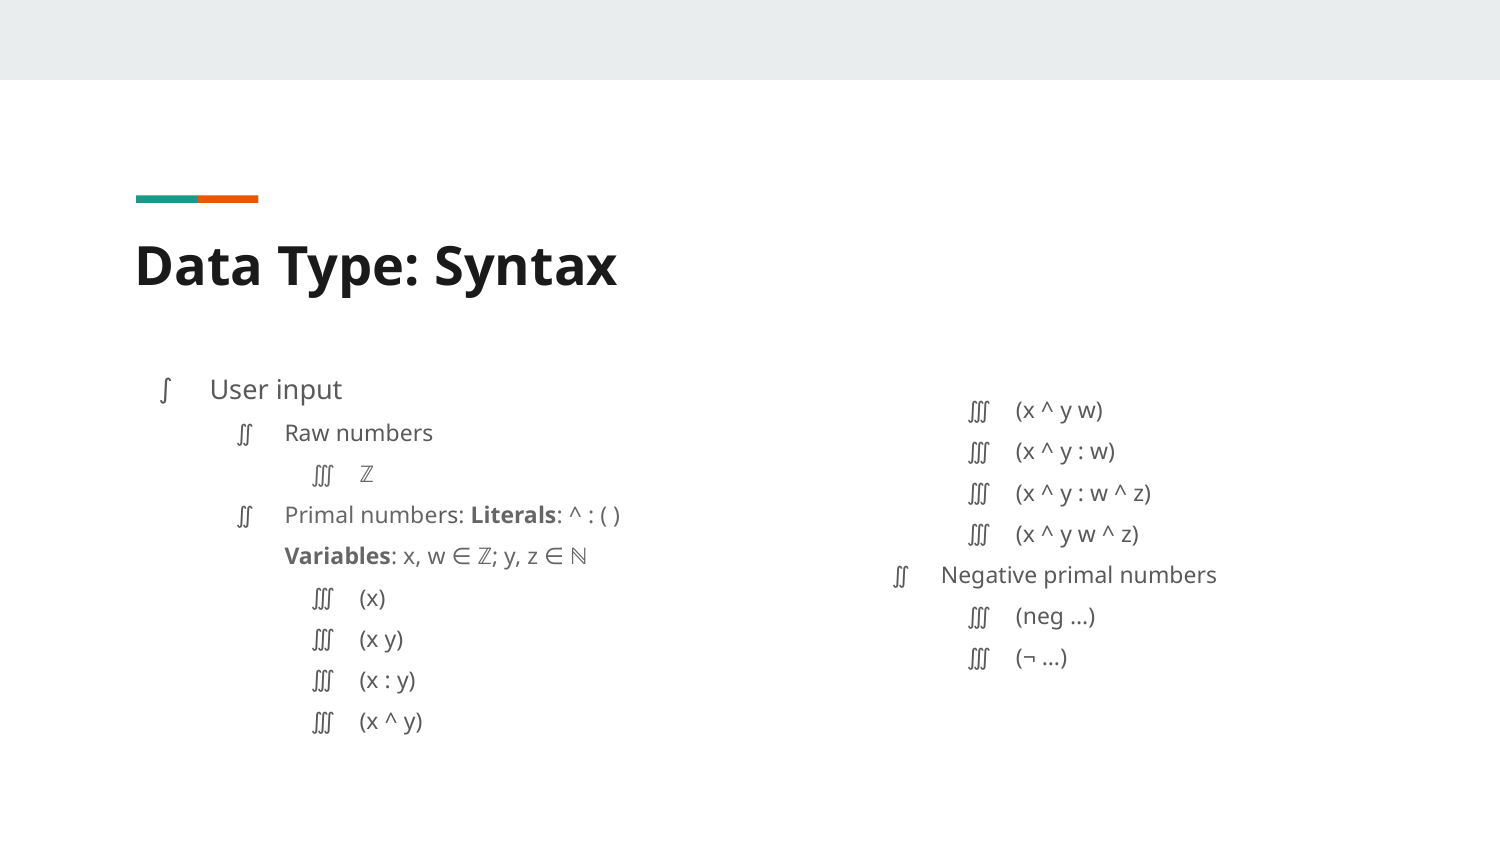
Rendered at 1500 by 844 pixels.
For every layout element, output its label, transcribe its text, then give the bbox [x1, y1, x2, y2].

list (x ^ y w) (x ^ y : w) (x ^ y : w ^ z) (x ^ y w ^ z) Negative primal numbers (neg …) (¬ …) [775, 367, 1406, 739]
title Data Type: Syntax [119, 216, 1381, 305]
list User input Raw numbers ℤ Primal numbers: Literals: ^ : ( ) Variables: x, w ∈ ℤ; y, z ∈ ℕ (x) (x y) (x : y) (x ^ y) [119, 341, 750, 712]
